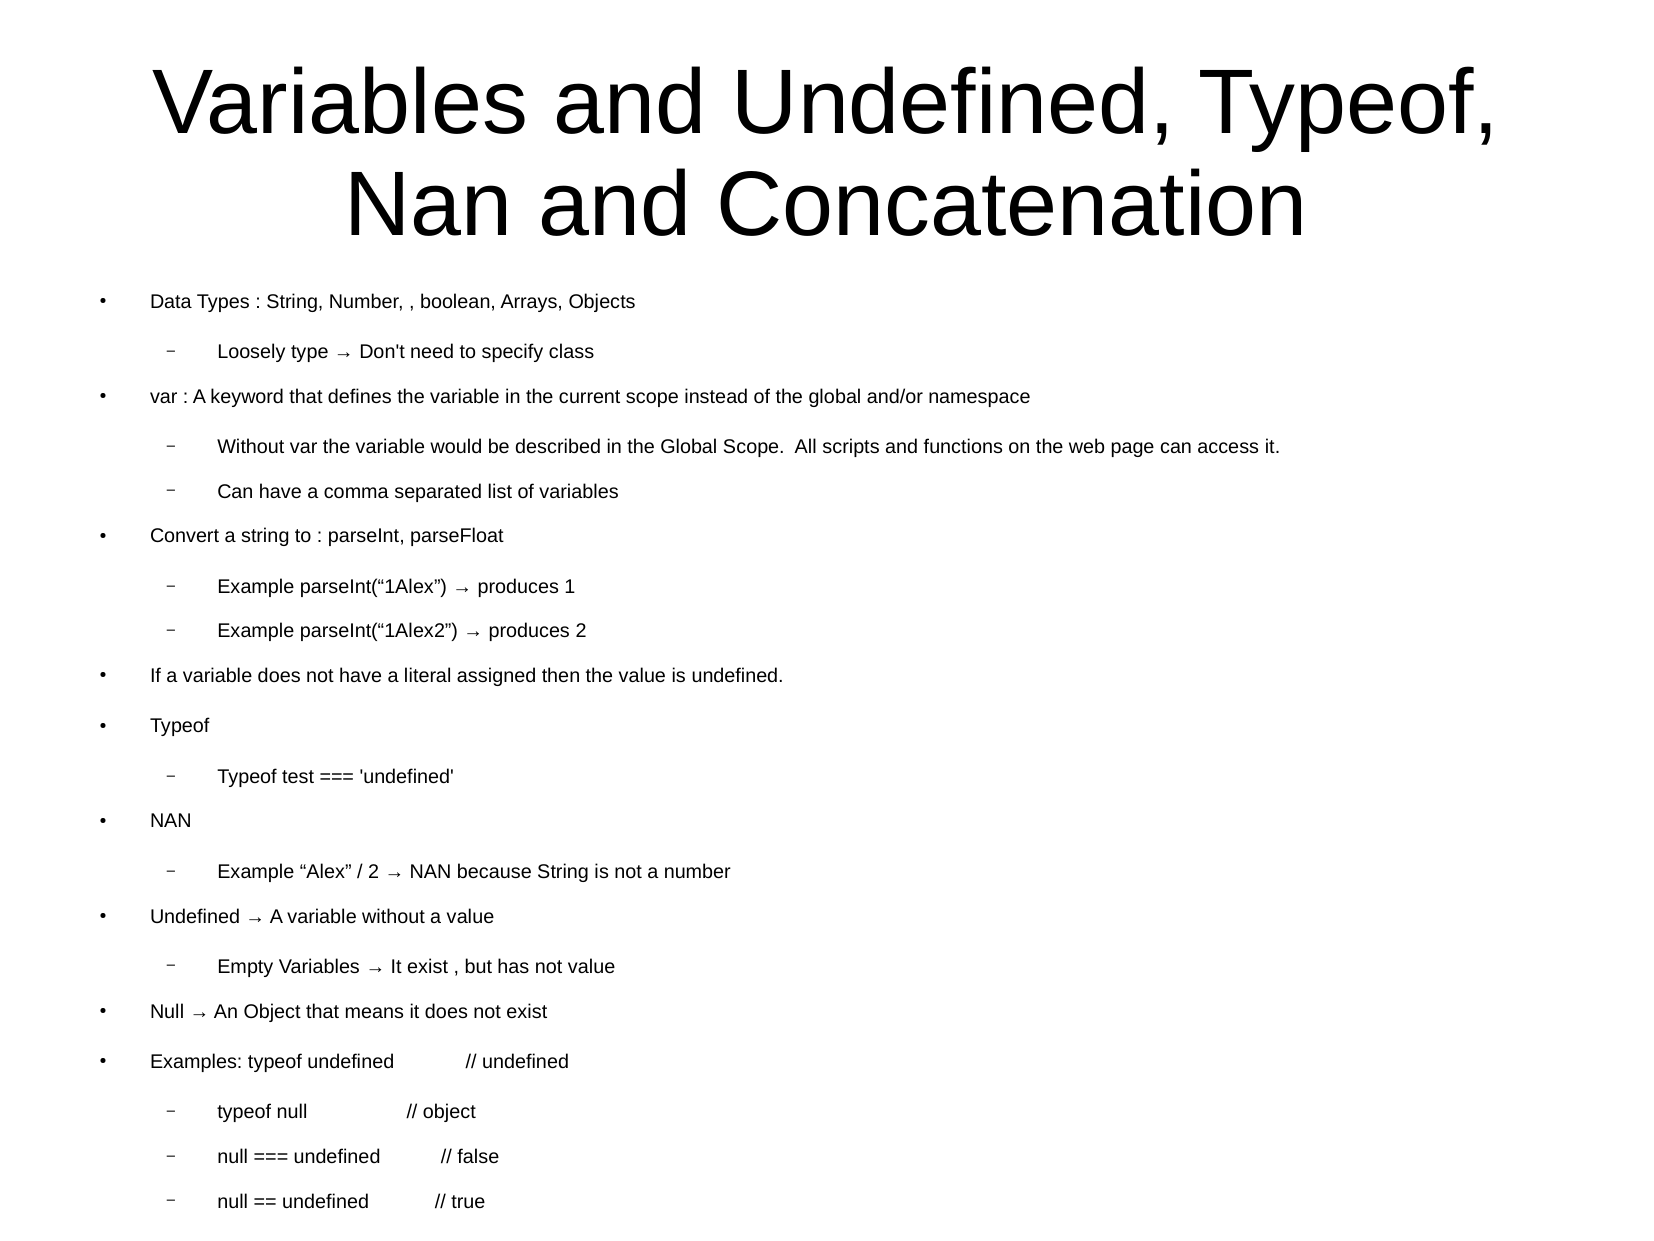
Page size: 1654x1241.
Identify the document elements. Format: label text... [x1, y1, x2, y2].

title Variables and Undefined, Typeof, Nan and Concatenation [82, 49, 1571, 257]
list Data Types : String, Number, , boolean, Arrays, Objects Loosely type → Don't need to specify class var : A keyword that defines the variable in the current scope instead of the global and/or namespace Without var the variable would be described in the Global Scope. All scripts and functions on the web page can access it. Can have a comma separated list of variables Convert a string to : parseInt, parseFloat Example parseInt(“1Alex”) → produces 1 Example parseInt(“1Alex2”) → produces 2 If a variable does not have a literal assigned then the value is undefined. Typeof Typeof test === 'undefined' NAN Example “Alex” / 2 → NAN because String is not a number Undefined → A variable without a value Empty Variables → It exist , but has not value Null → An Object that means it does not exist Examples: typeof undefined // undefined typeof null // object null === undefined // false null == undefined // true [82, 290, 1571, 1216]
